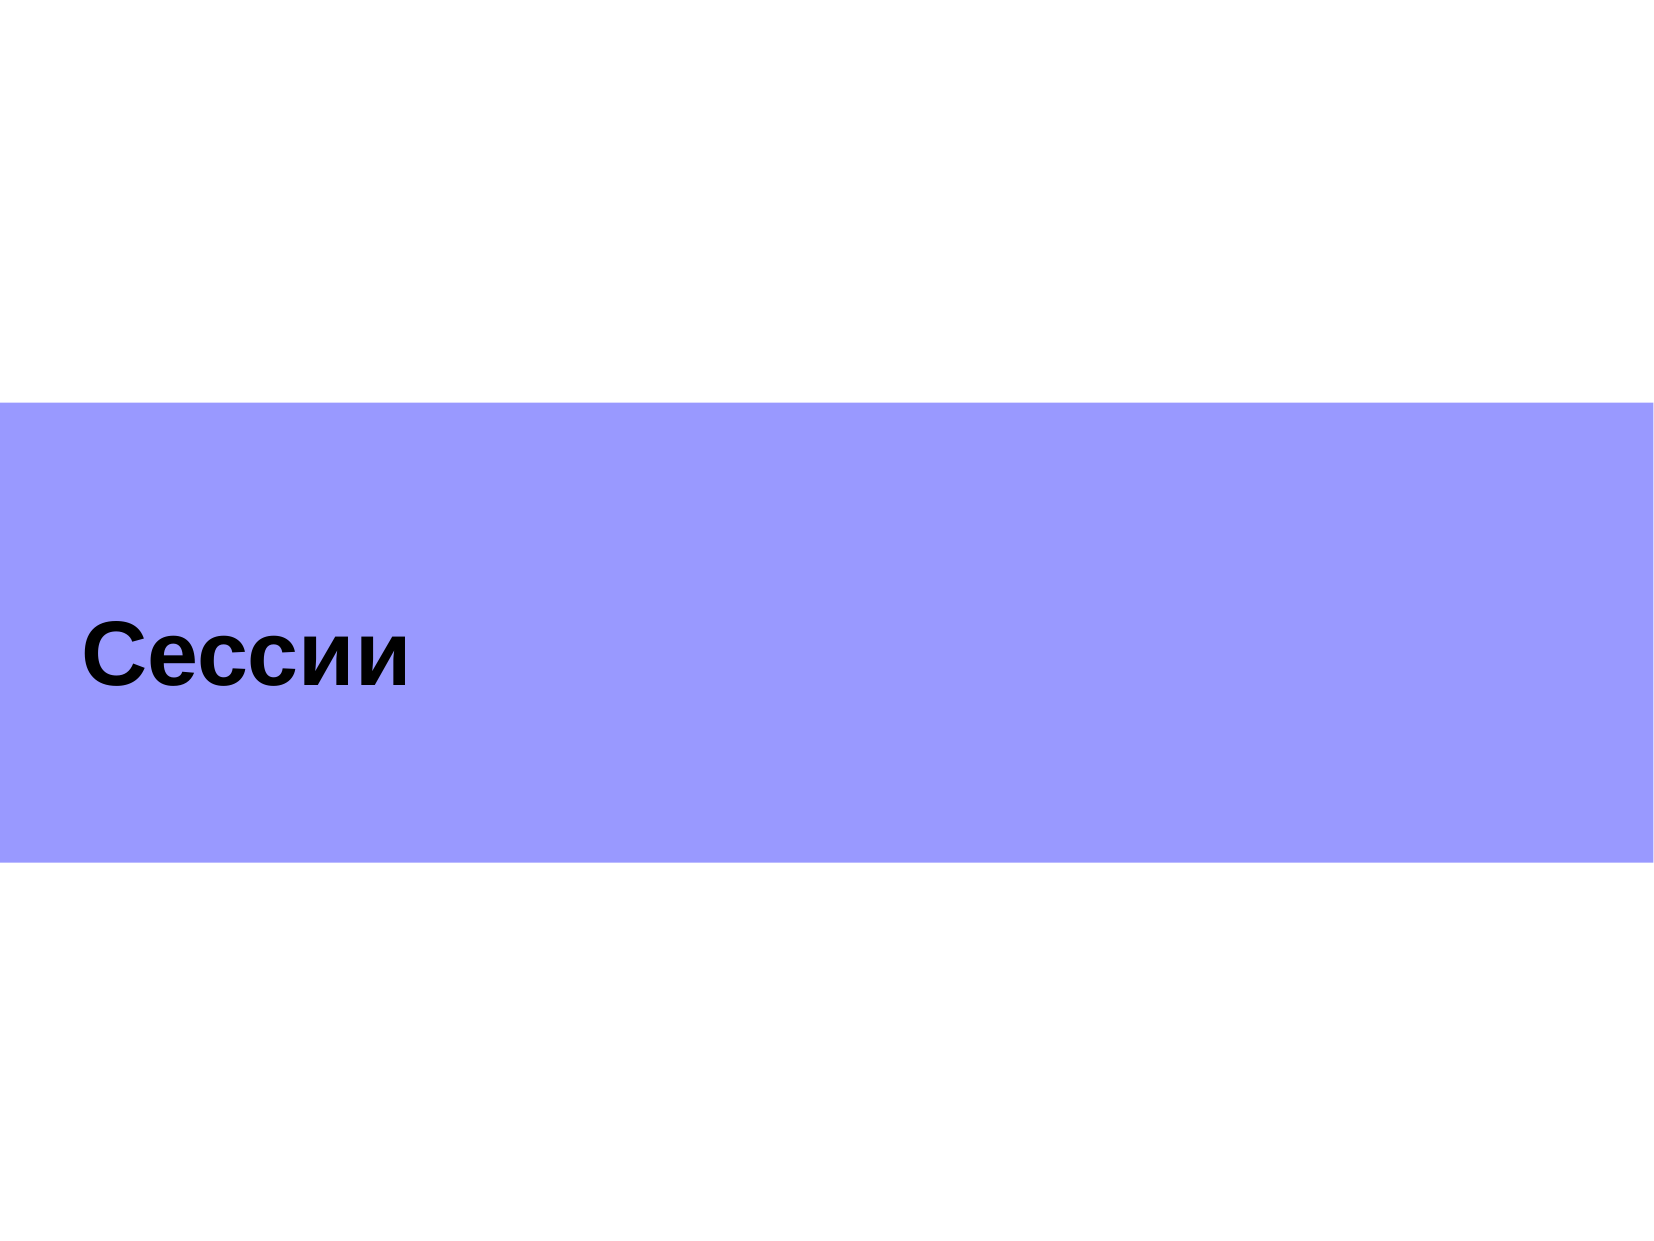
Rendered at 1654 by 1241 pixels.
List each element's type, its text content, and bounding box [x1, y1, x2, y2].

text_box Сессии [67, 600, 1530, 772]
